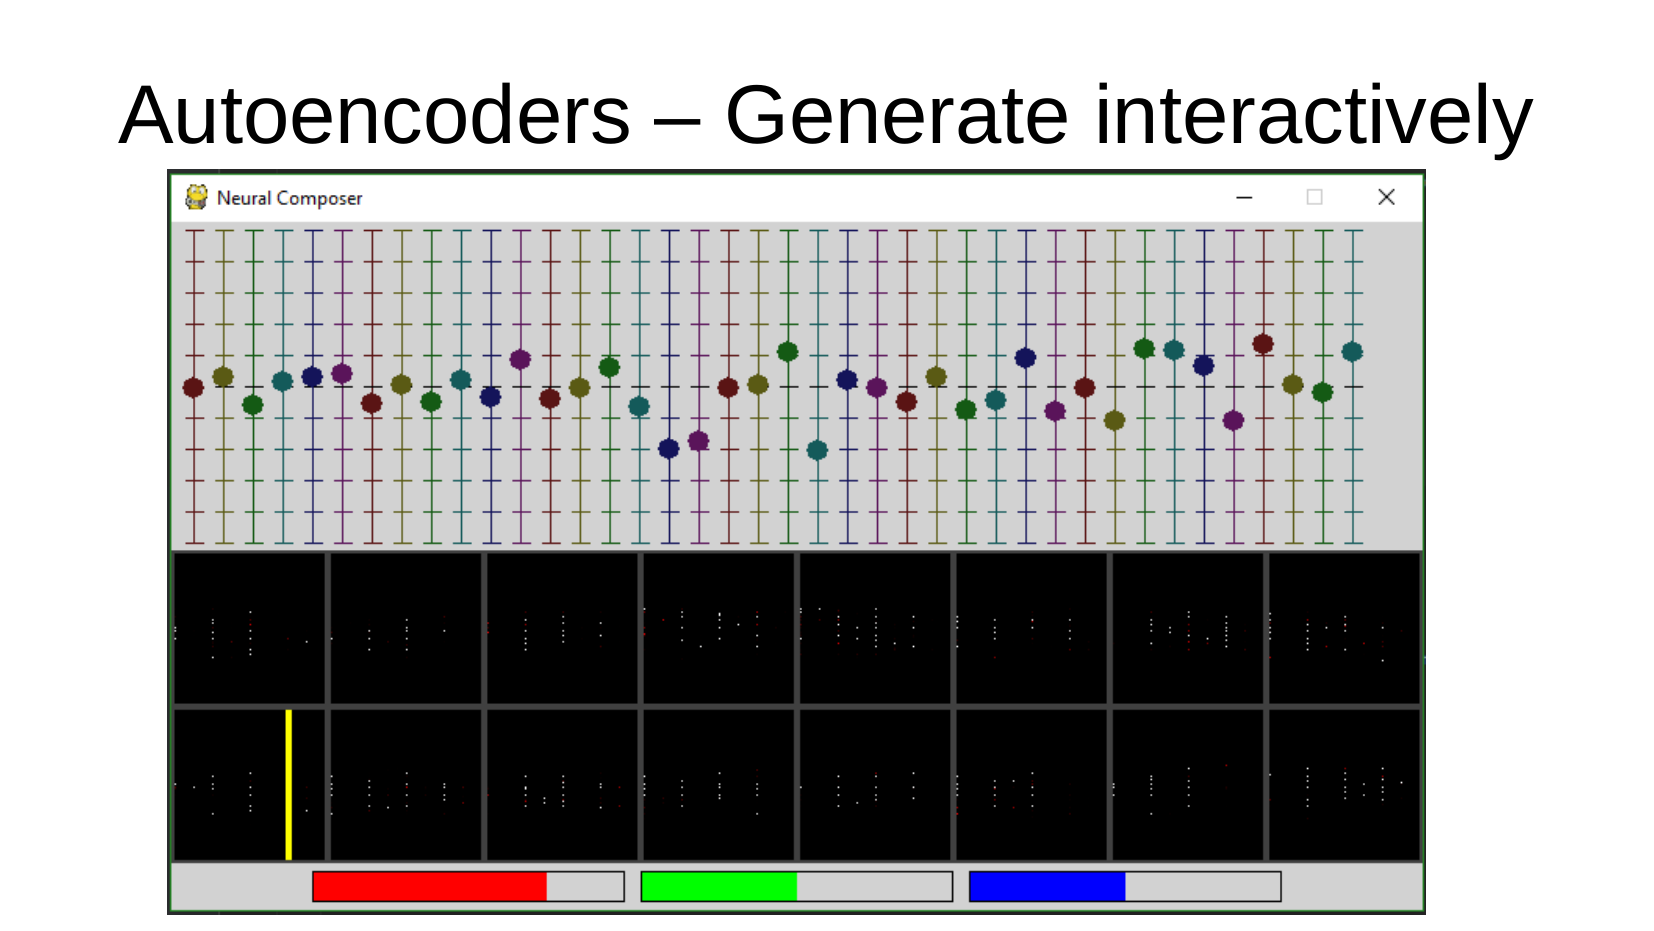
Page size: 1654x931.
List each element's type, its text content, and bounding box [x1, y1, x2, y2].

title Autoencoders – Generate interactively [82, 37, 1571, 193]
picture [167, 169, 1426, 916]
